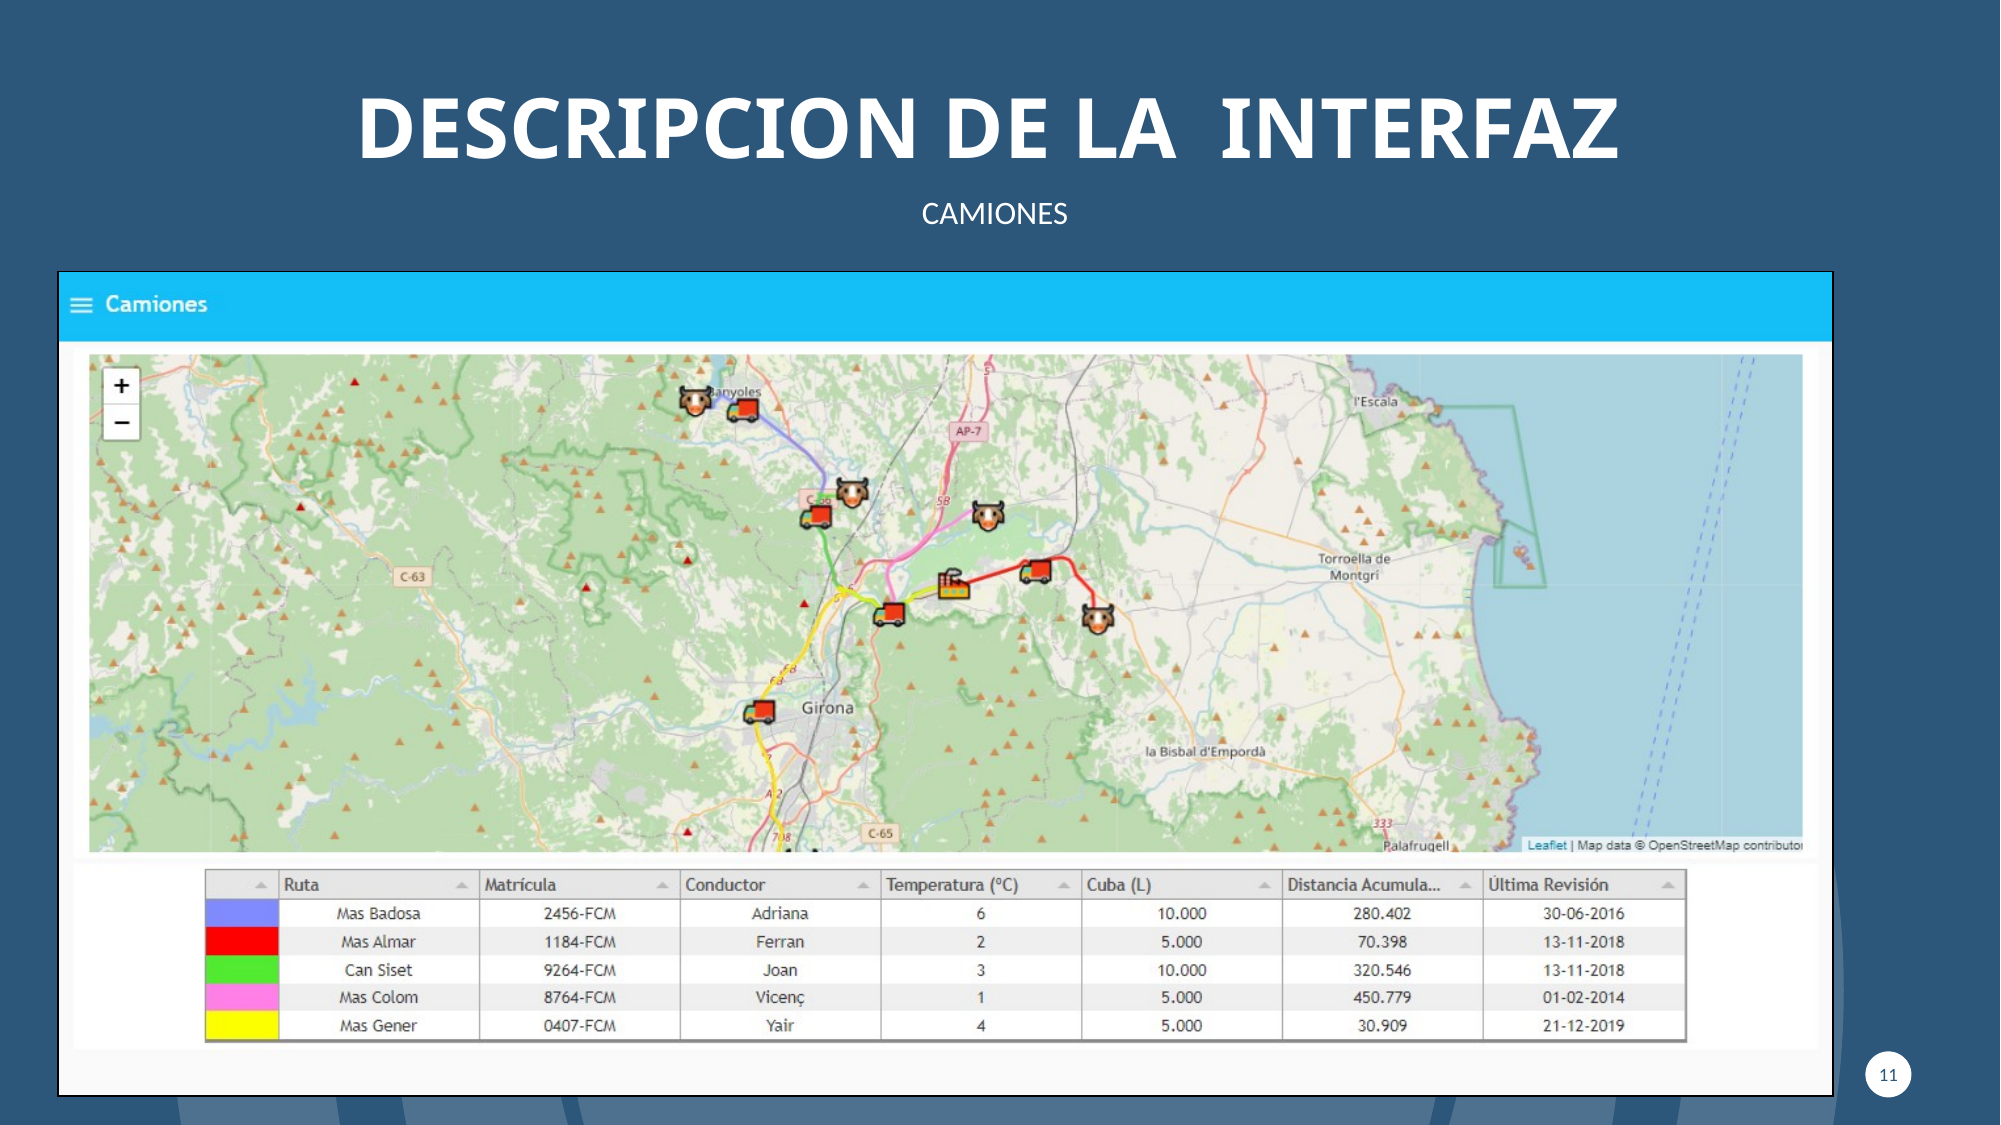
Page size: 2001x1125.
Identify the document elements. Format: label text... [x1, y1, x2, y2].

picture [58, 272, 1833, 334]
text_box [1864, 1059, 1913, 1090]
picture [58, 341, 1833, 1096]
list CAMIONES [58, 175, 1784, 271]
title Descripcion de la interfaz [136, 29, 1862, 185]
